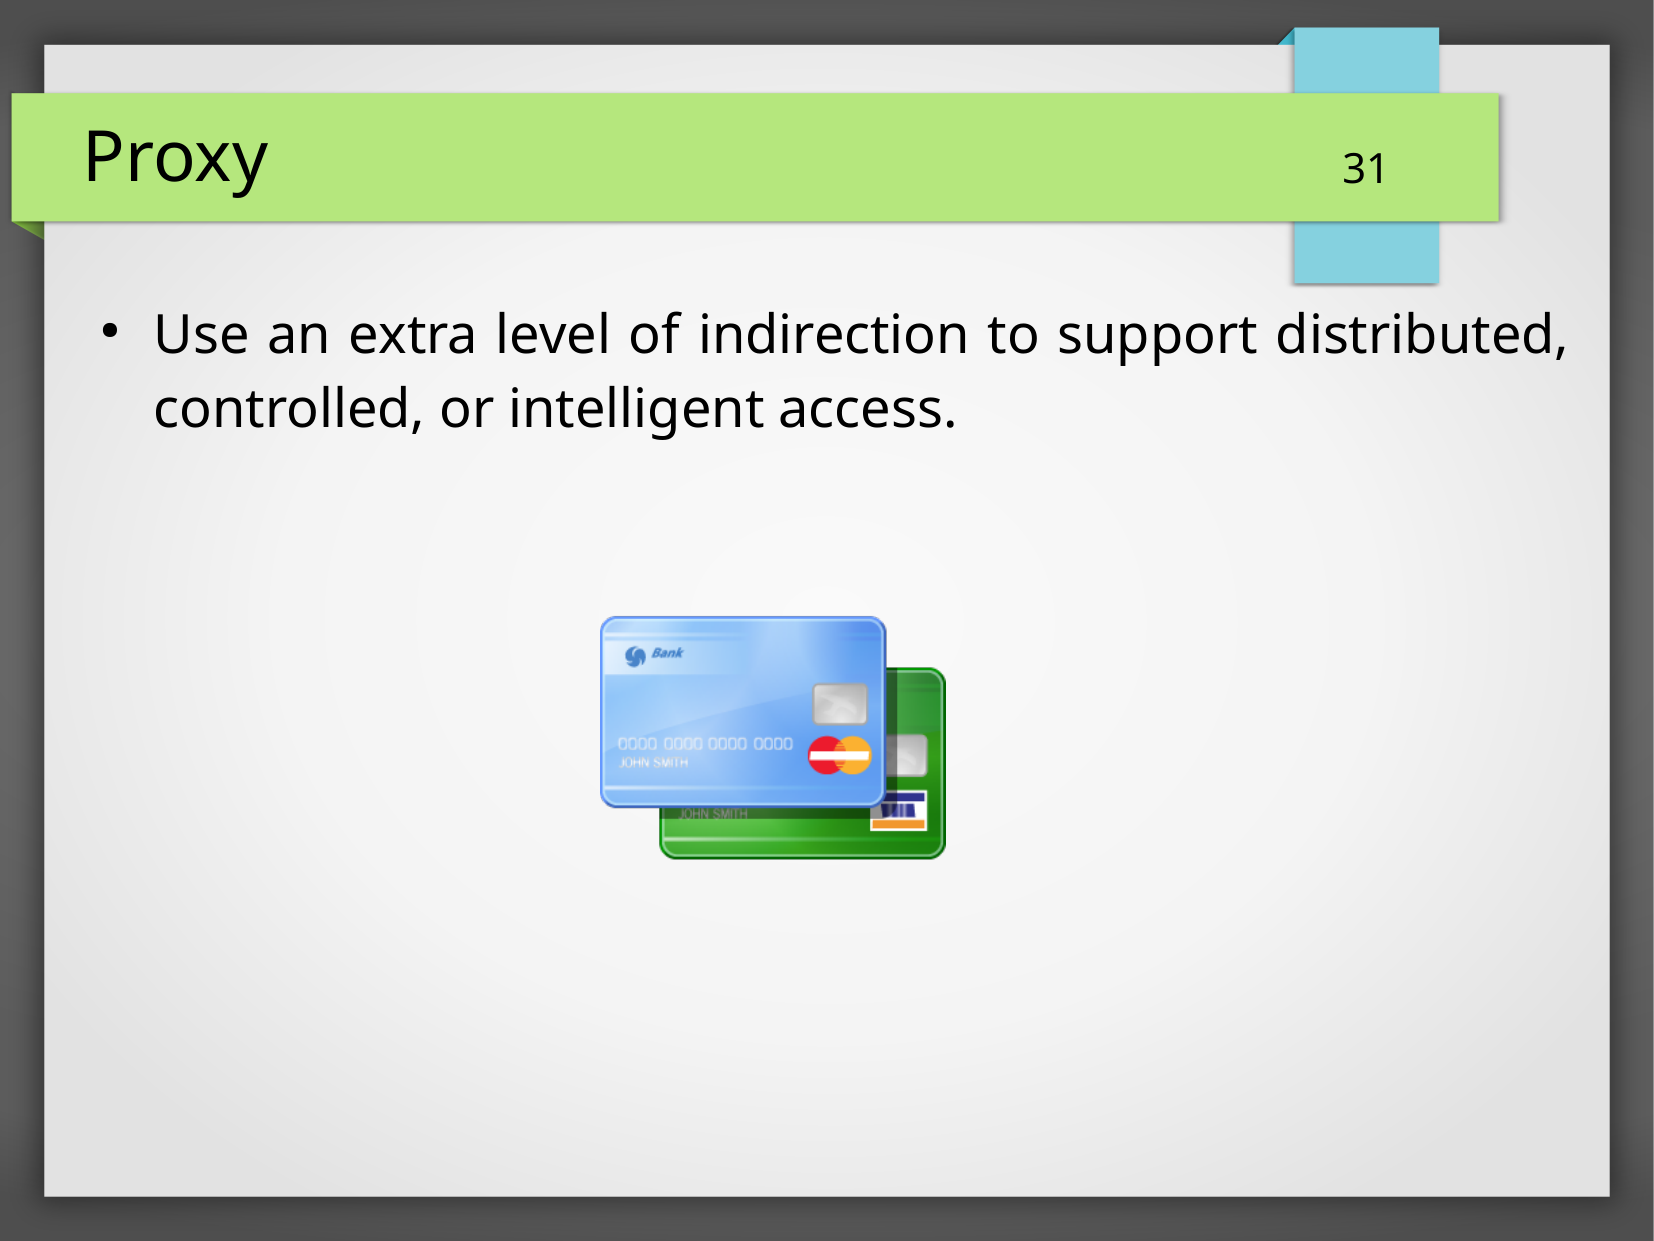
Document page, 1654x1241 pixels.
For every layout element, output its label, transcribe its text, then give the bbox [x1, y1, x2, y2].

text_box <number> [1254, 131, 1479, 207]
title Proxy [82, 94, 1264, 213]
list Use an extra level of indirection to support distributed, controlled, or intelligent access. [82, 295, 1571, 1015]
picture [0, 0, 1654, 1241]
